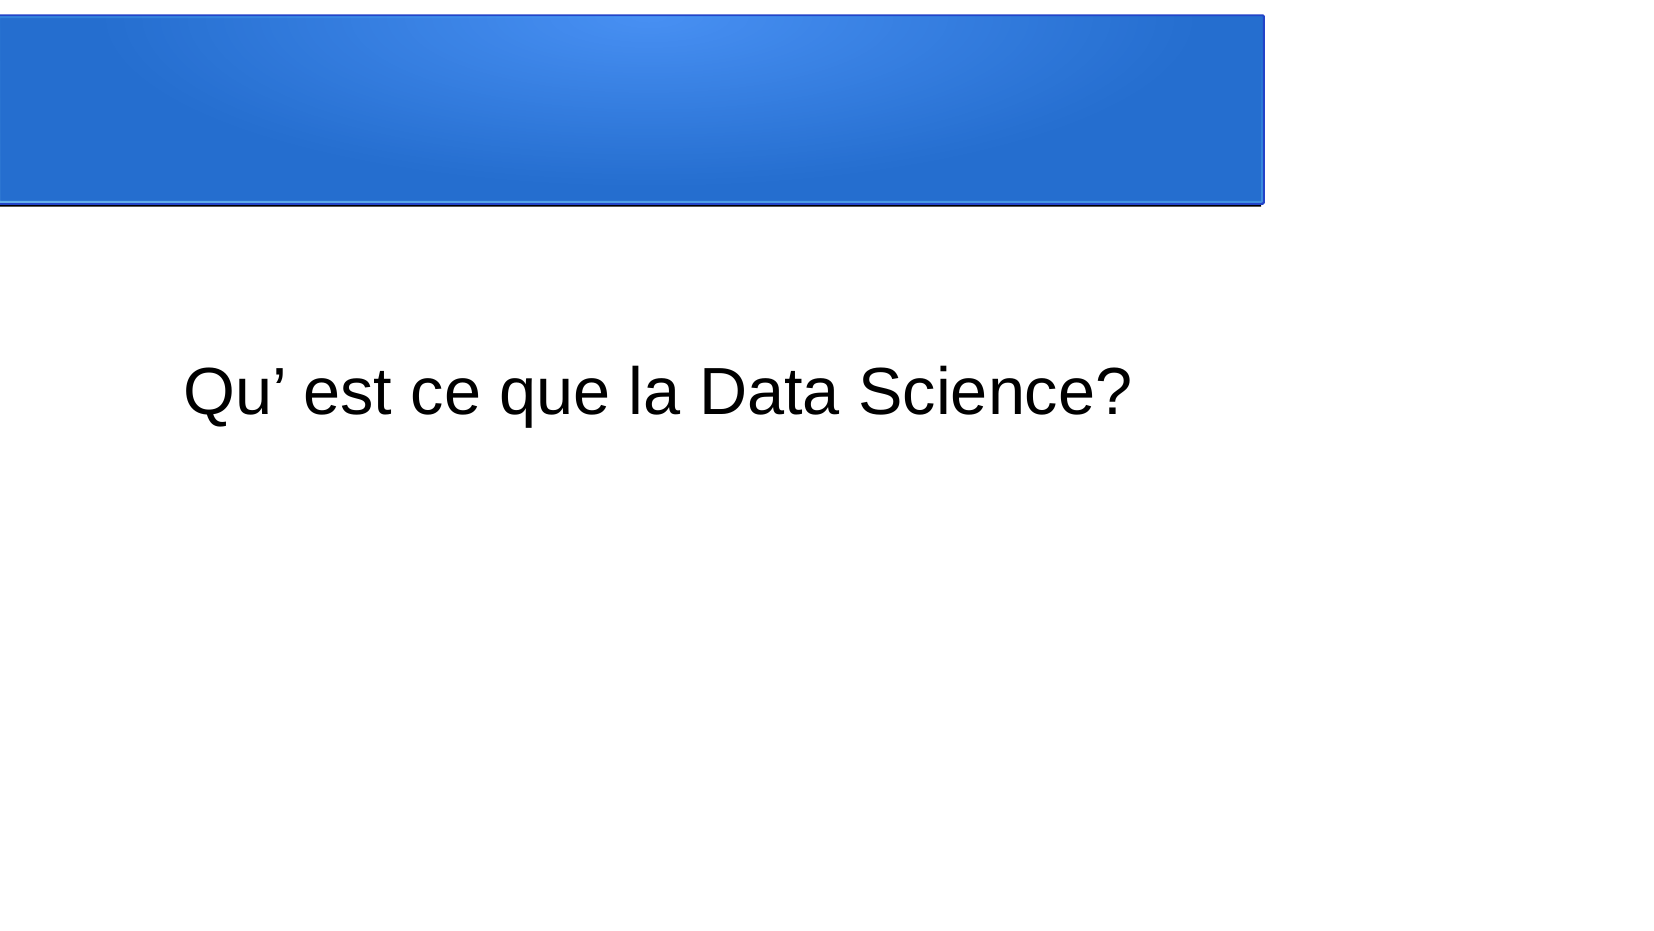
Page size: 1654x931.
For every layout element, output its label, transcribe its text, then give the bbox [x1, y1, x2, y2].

subtitle Qu’ est ce que la Data Science? [82, 35, 1235, 748]
